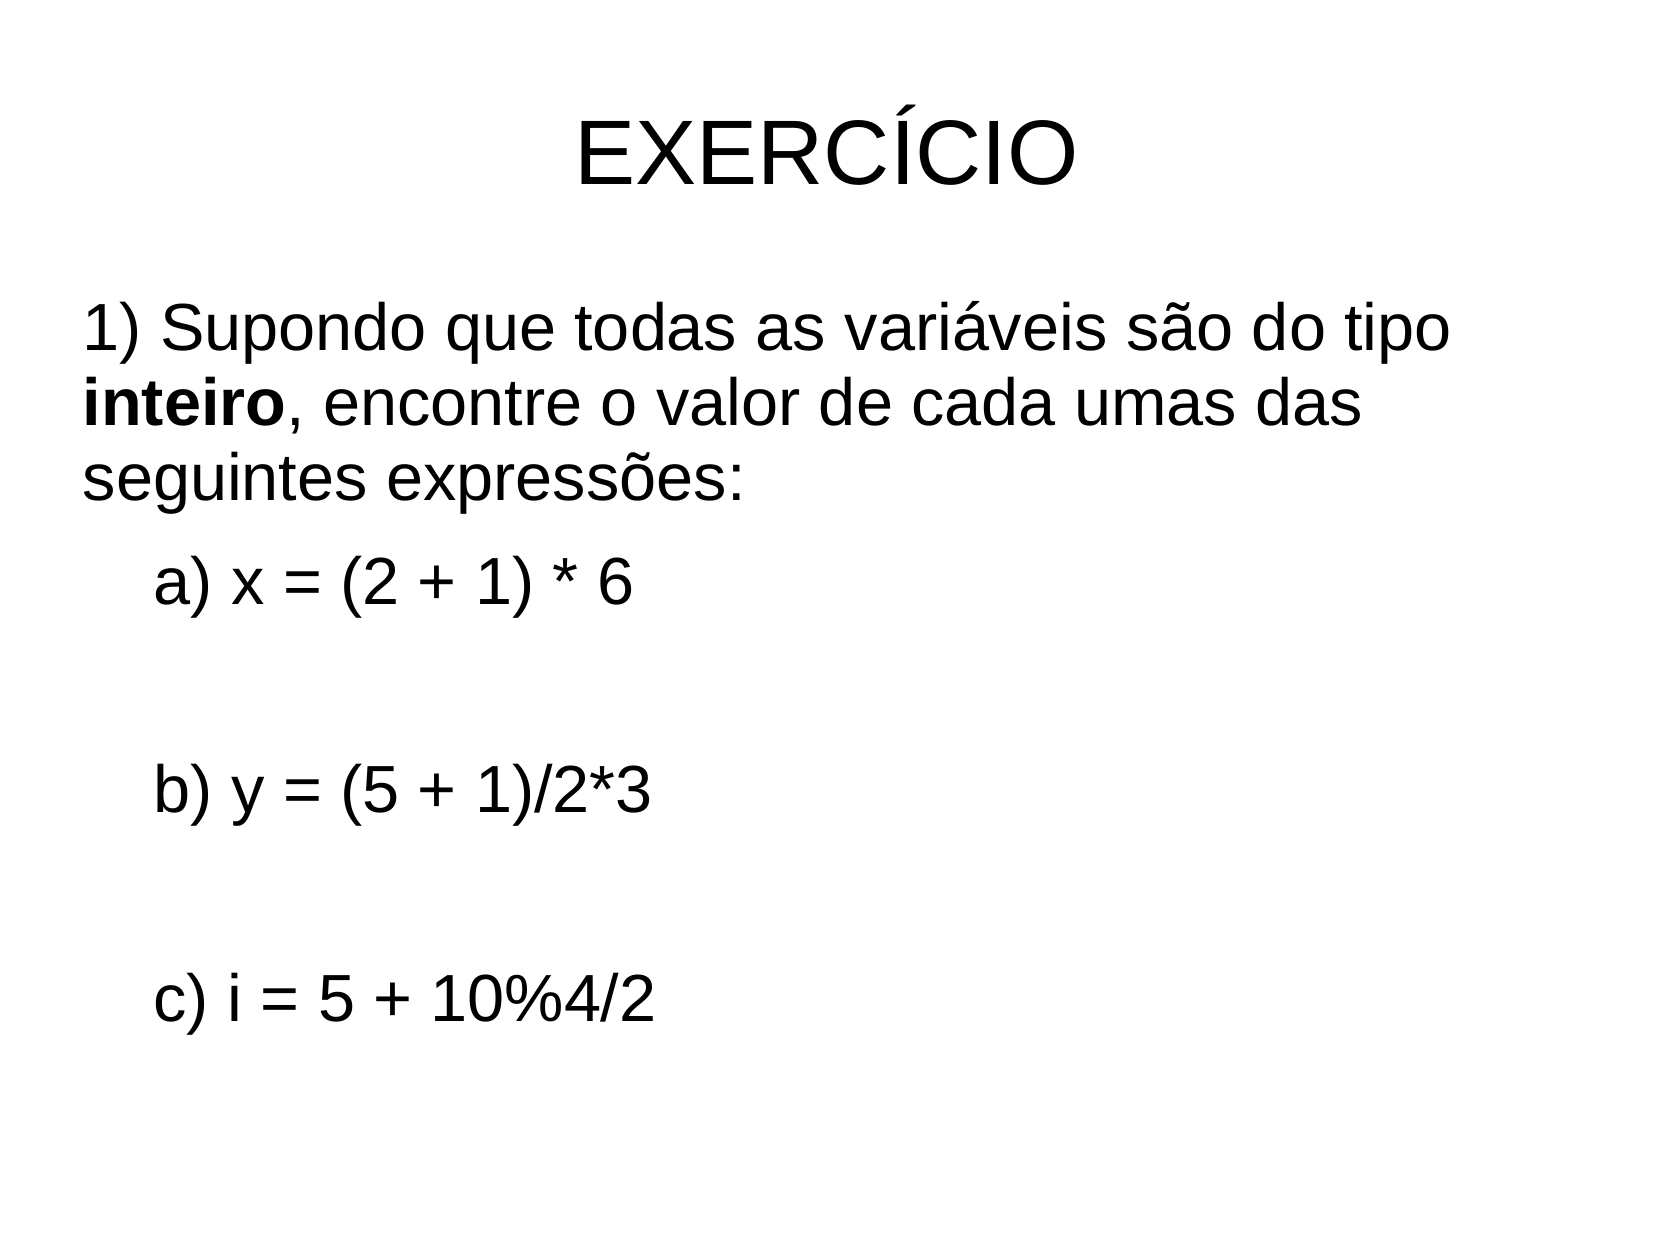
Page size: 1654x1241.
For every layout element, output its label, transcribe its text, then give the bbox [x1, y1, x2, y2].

title EXERCÍCIO [82, 49, 1571, 257]
list 1) Supondo que todas as variáveis são do tipo inteiro, encontre o valor de cada umas das seguintes expressões: a) x = (2 + 1) * 6 b) y = (5 + 1)/2*3 c) i = 5 + 10%4/2 [82, 290, 1571, 1140]
